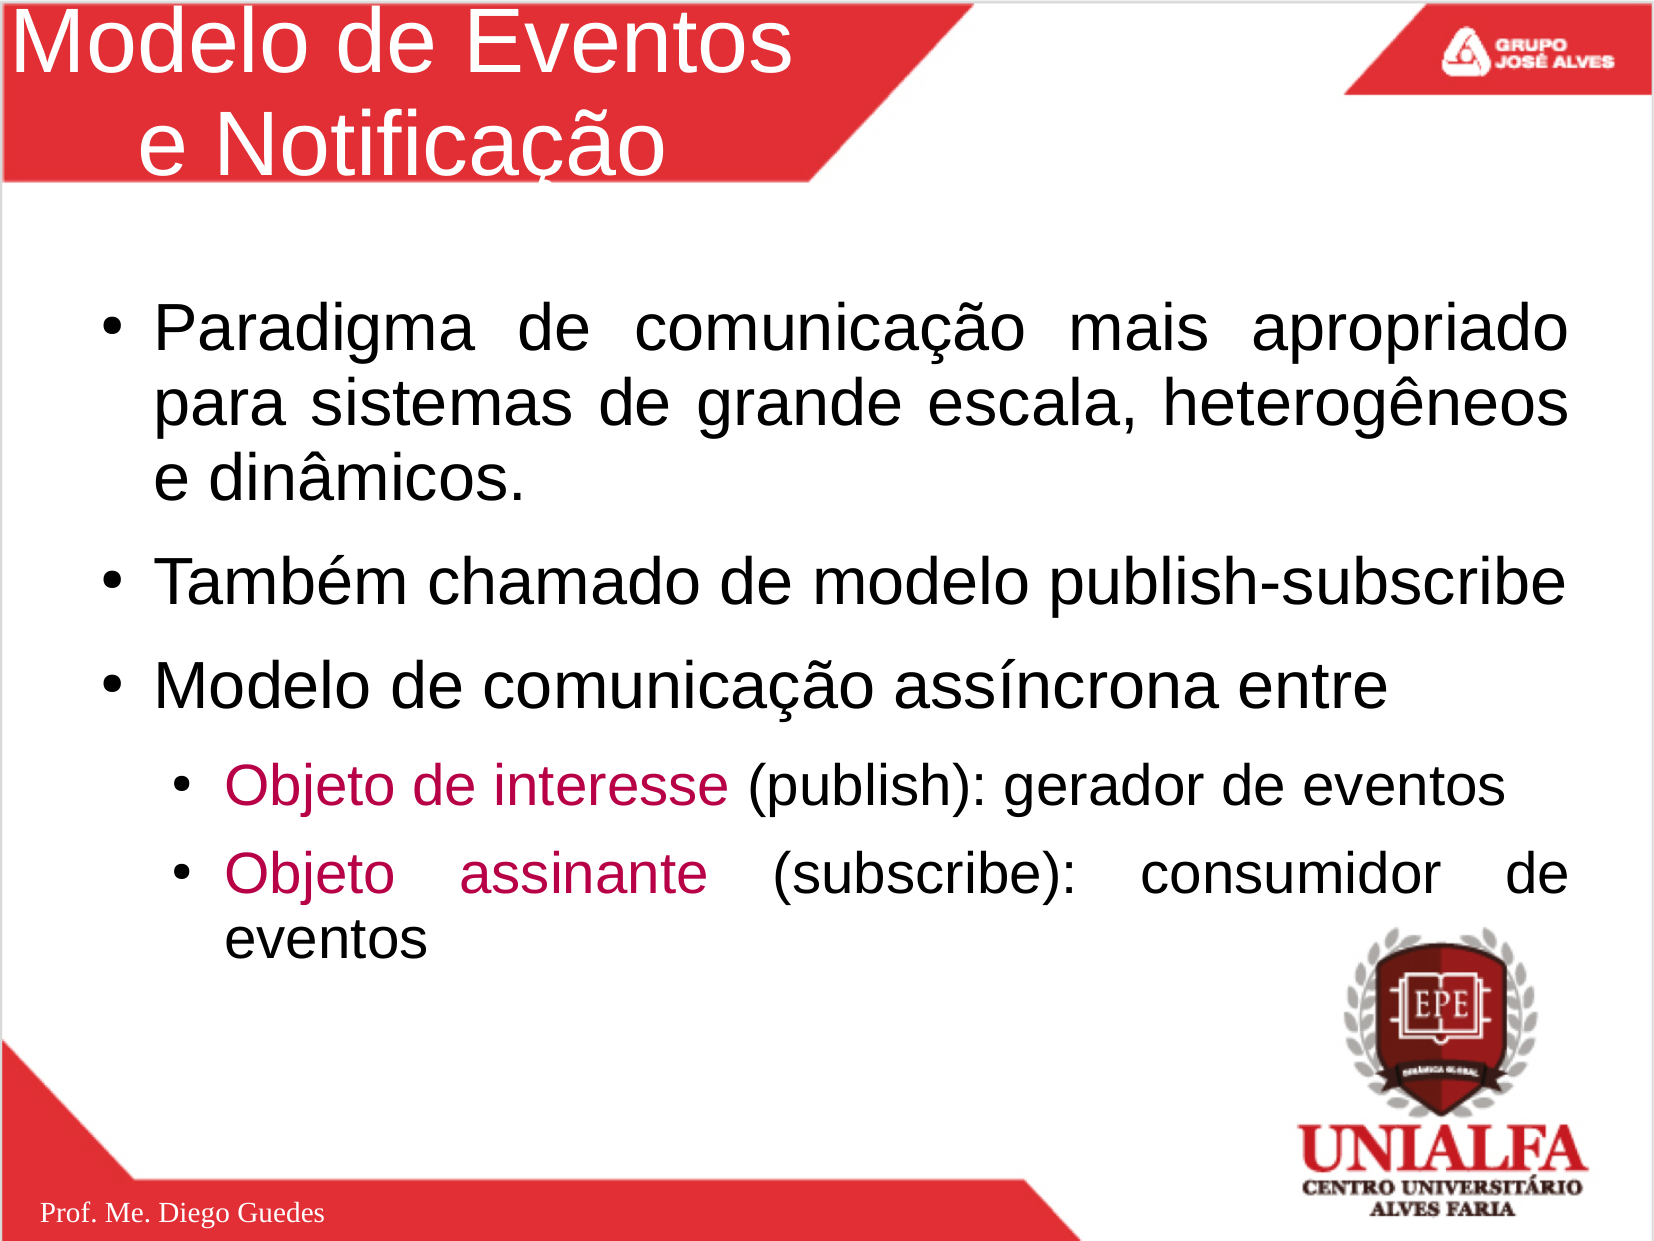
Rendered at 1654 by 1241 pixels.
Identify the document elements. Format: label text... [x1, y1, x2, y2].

picture [0, 0, 1654, 1241]
list Paradigma de comunicação mais apropriado para sistemas de grande escala, heterogêneos e dinâmicos. Também chamado de modelo publish-subscribe Modelo de comunicação assíncrona entre Objeto de interesse (publish): gerador de eventos Objeto assinante (subscribe): consumidor de eventos [82, 290, 1571, 1240]
title Modelo de Eventos e Notificação [6, 0, 799, 195]
